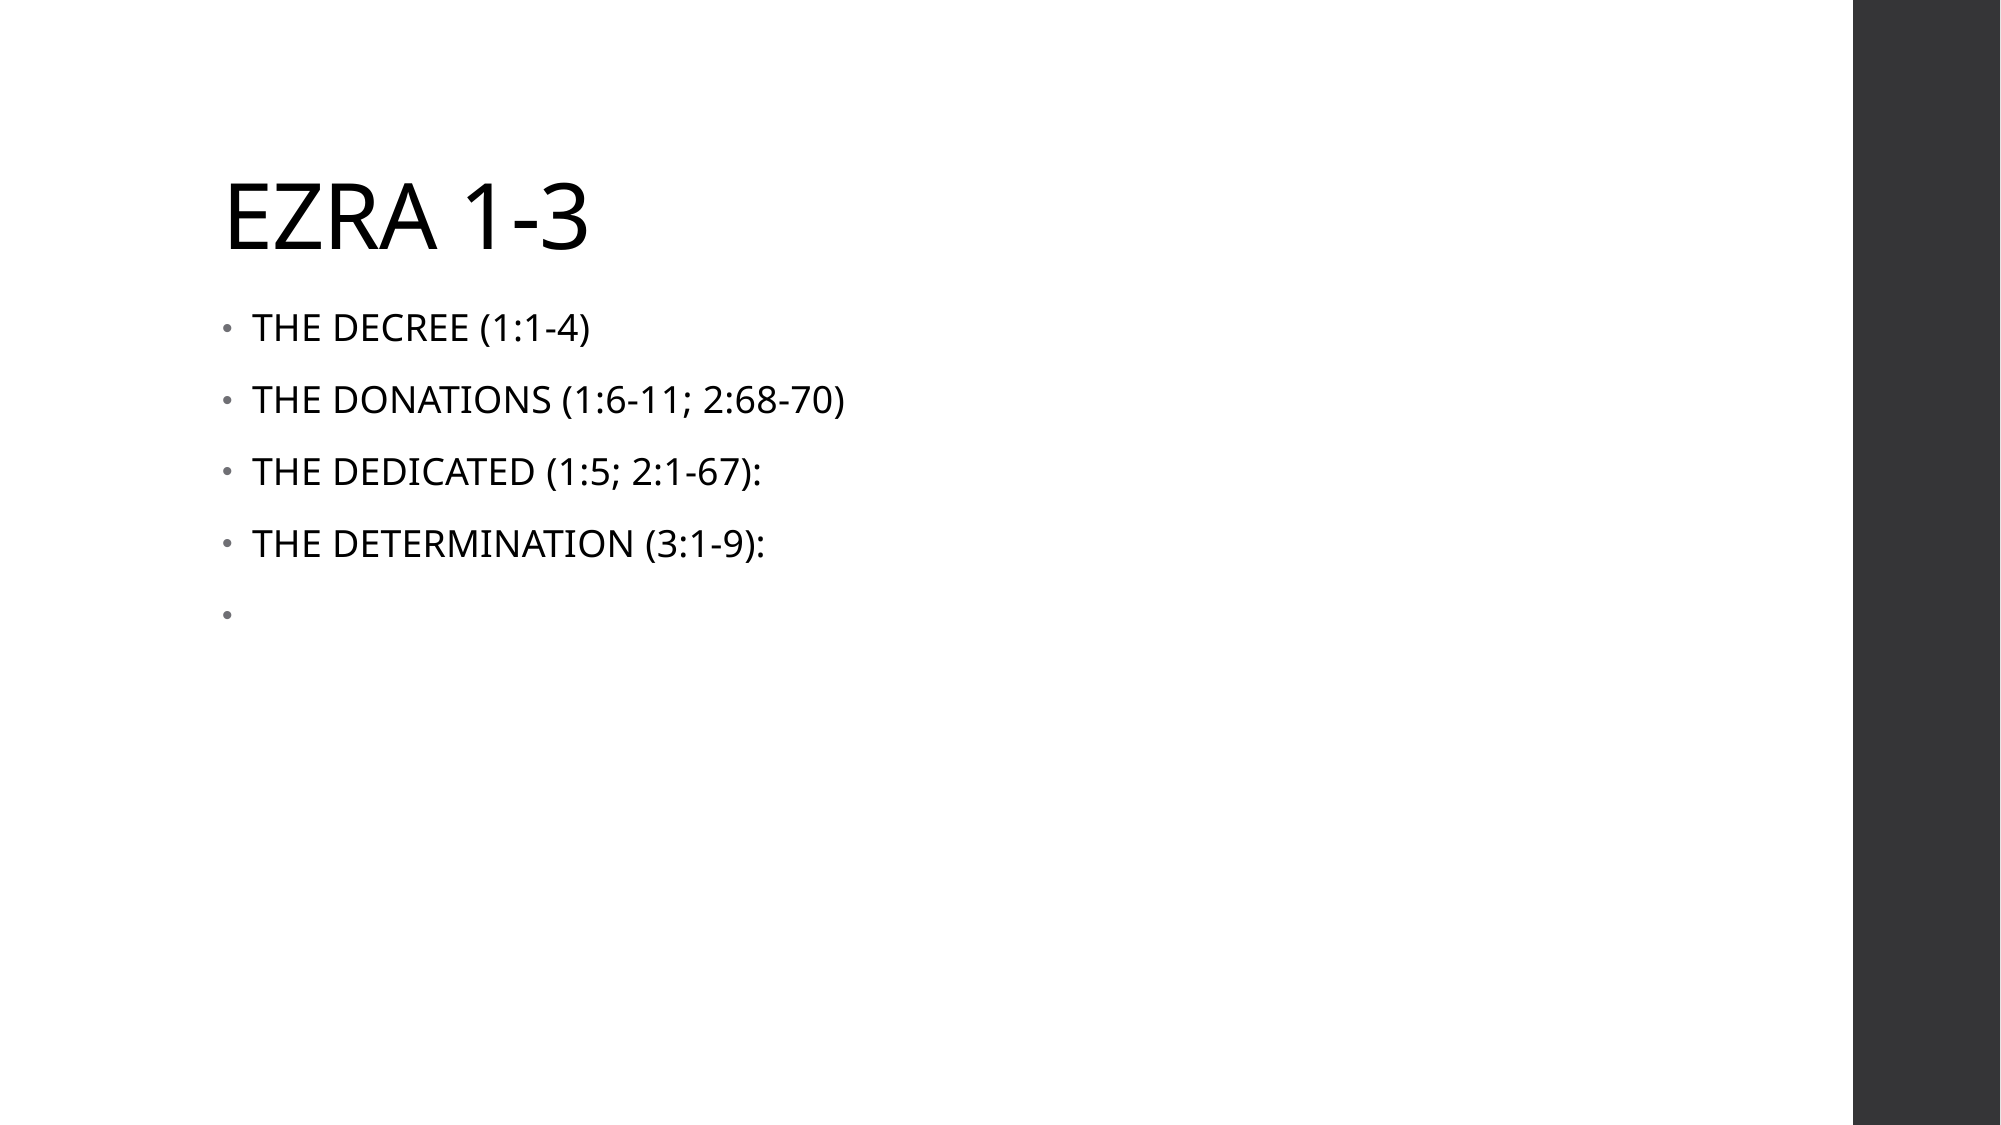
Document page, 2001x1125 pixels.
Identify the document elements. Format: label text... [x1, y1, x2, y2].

list THE DECREE (1:1-4) THE DONATIONS (1:6-11; 2:68-70) THE DEDICATED (1:5; 2:1-67): THE DETERMINATION (3:1-9): [206, 299, 1617, 1014]
title EZRA 1-3 [206, 60, 1797, 278]
